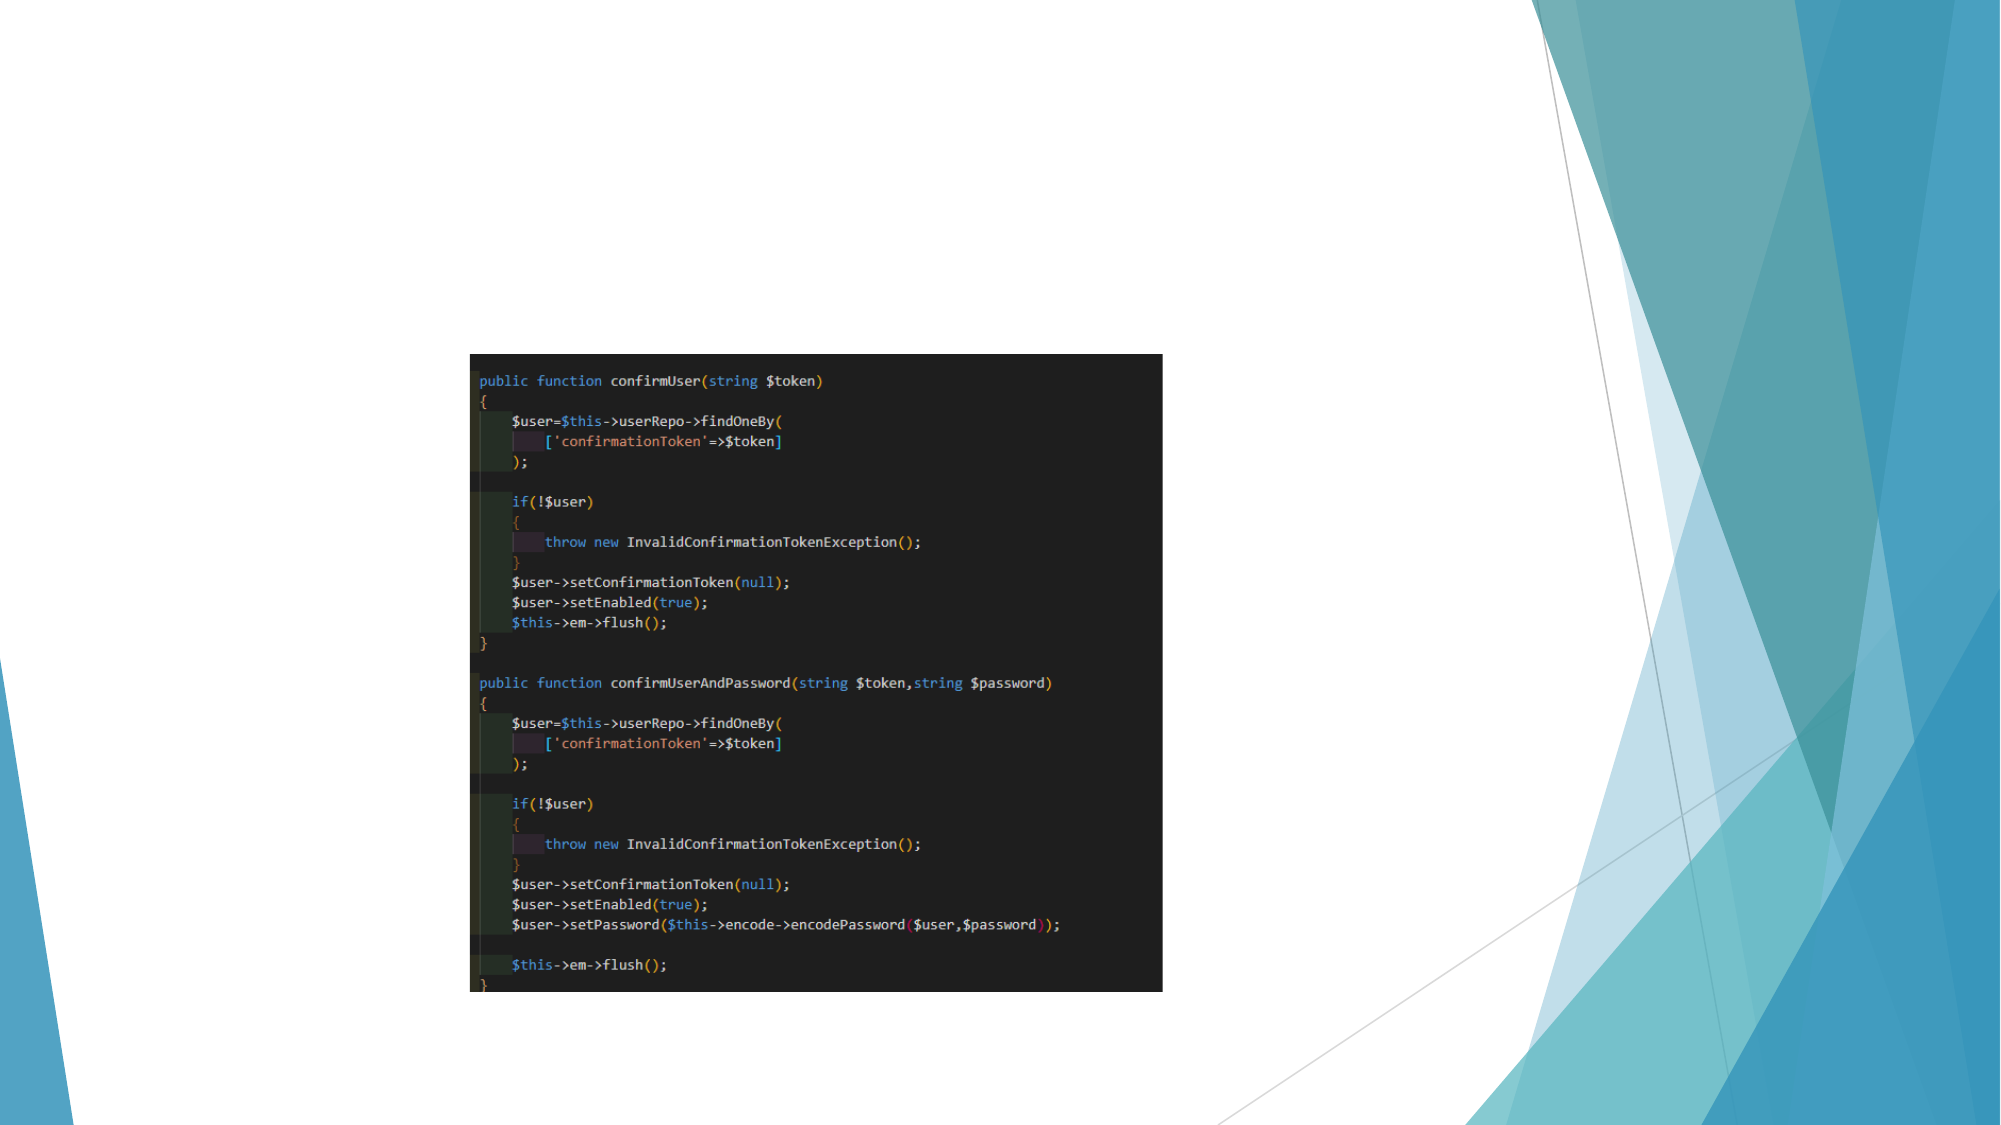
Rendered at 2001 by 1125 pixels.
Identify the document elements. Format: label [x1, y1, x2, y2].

picture [469, 354, 1163, 992]
